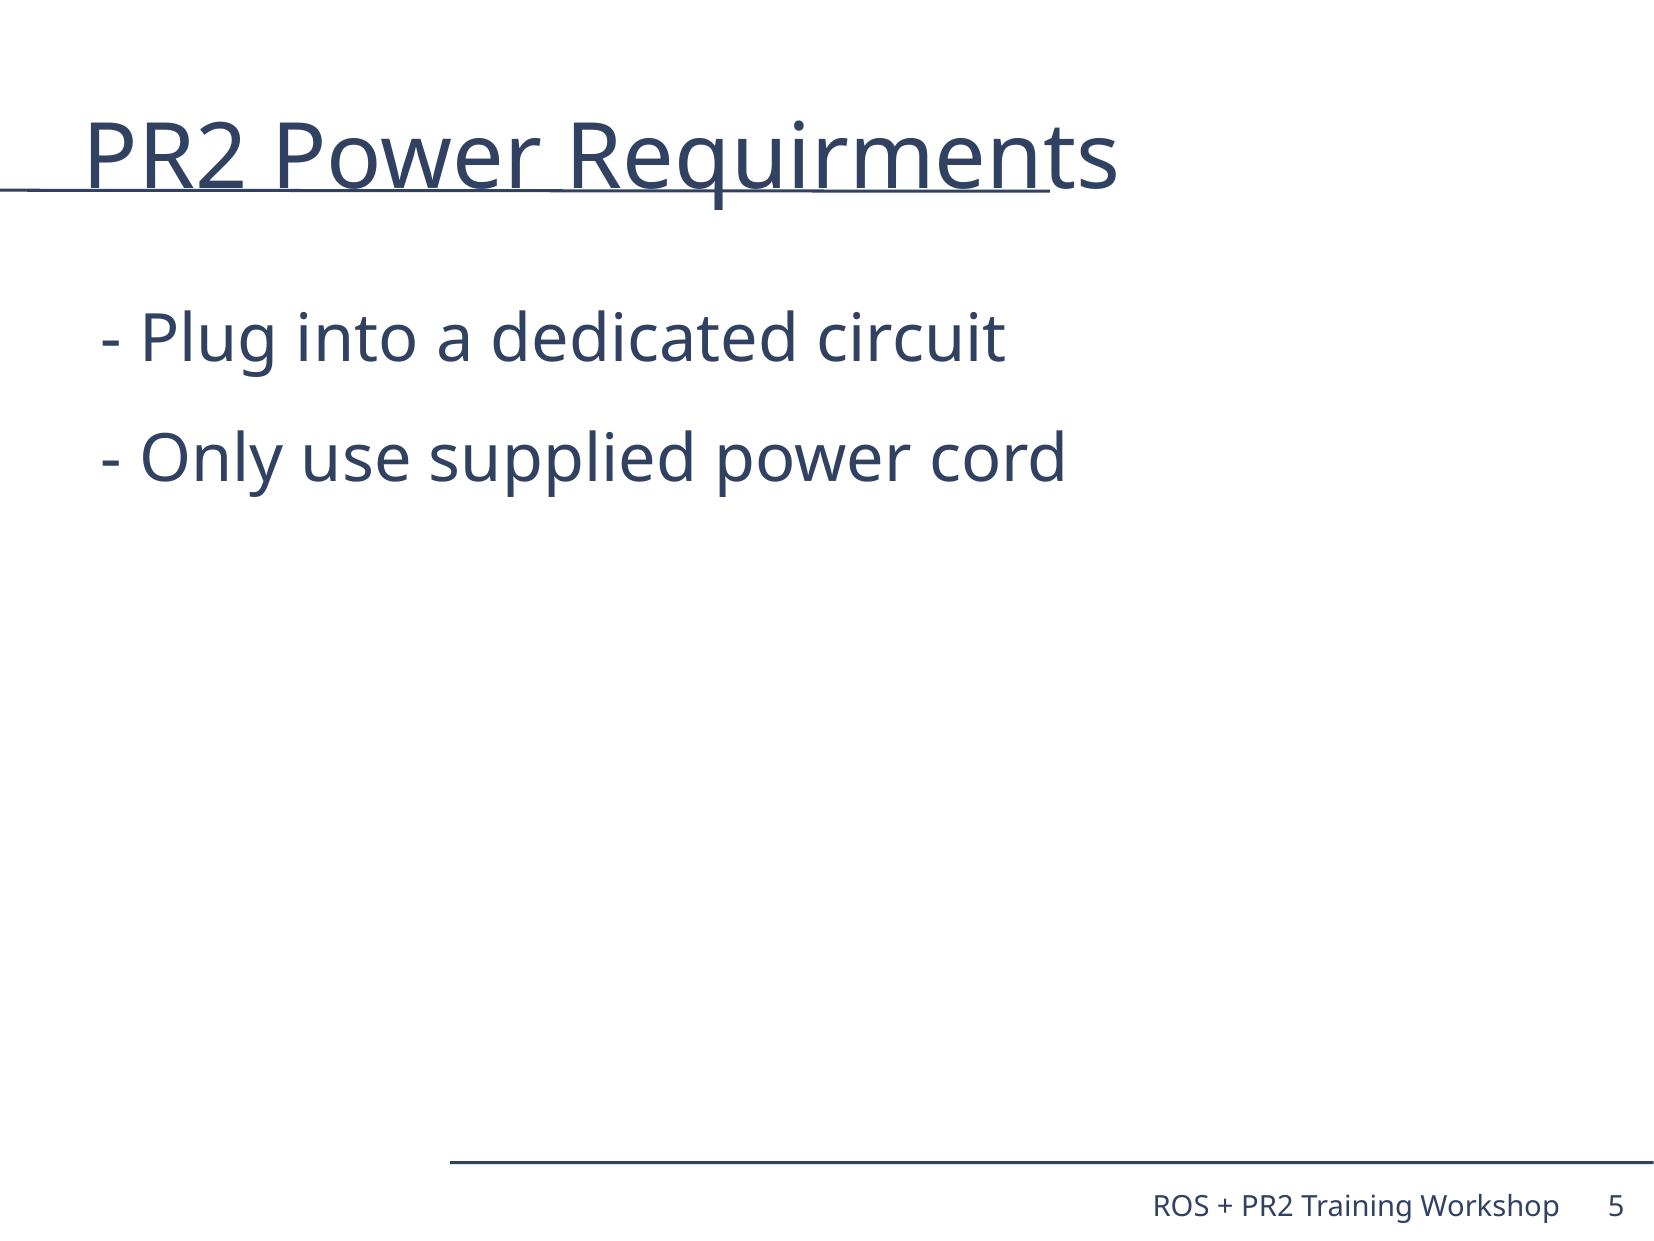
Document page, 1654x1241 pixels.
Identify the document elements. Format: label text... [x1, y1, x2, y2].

title PR2 Power Requirments [82, 56, 1571, 250]
list - Plug into a dedicated circuit - Only use supplied power cord [82, 290, 1571, 1109]
